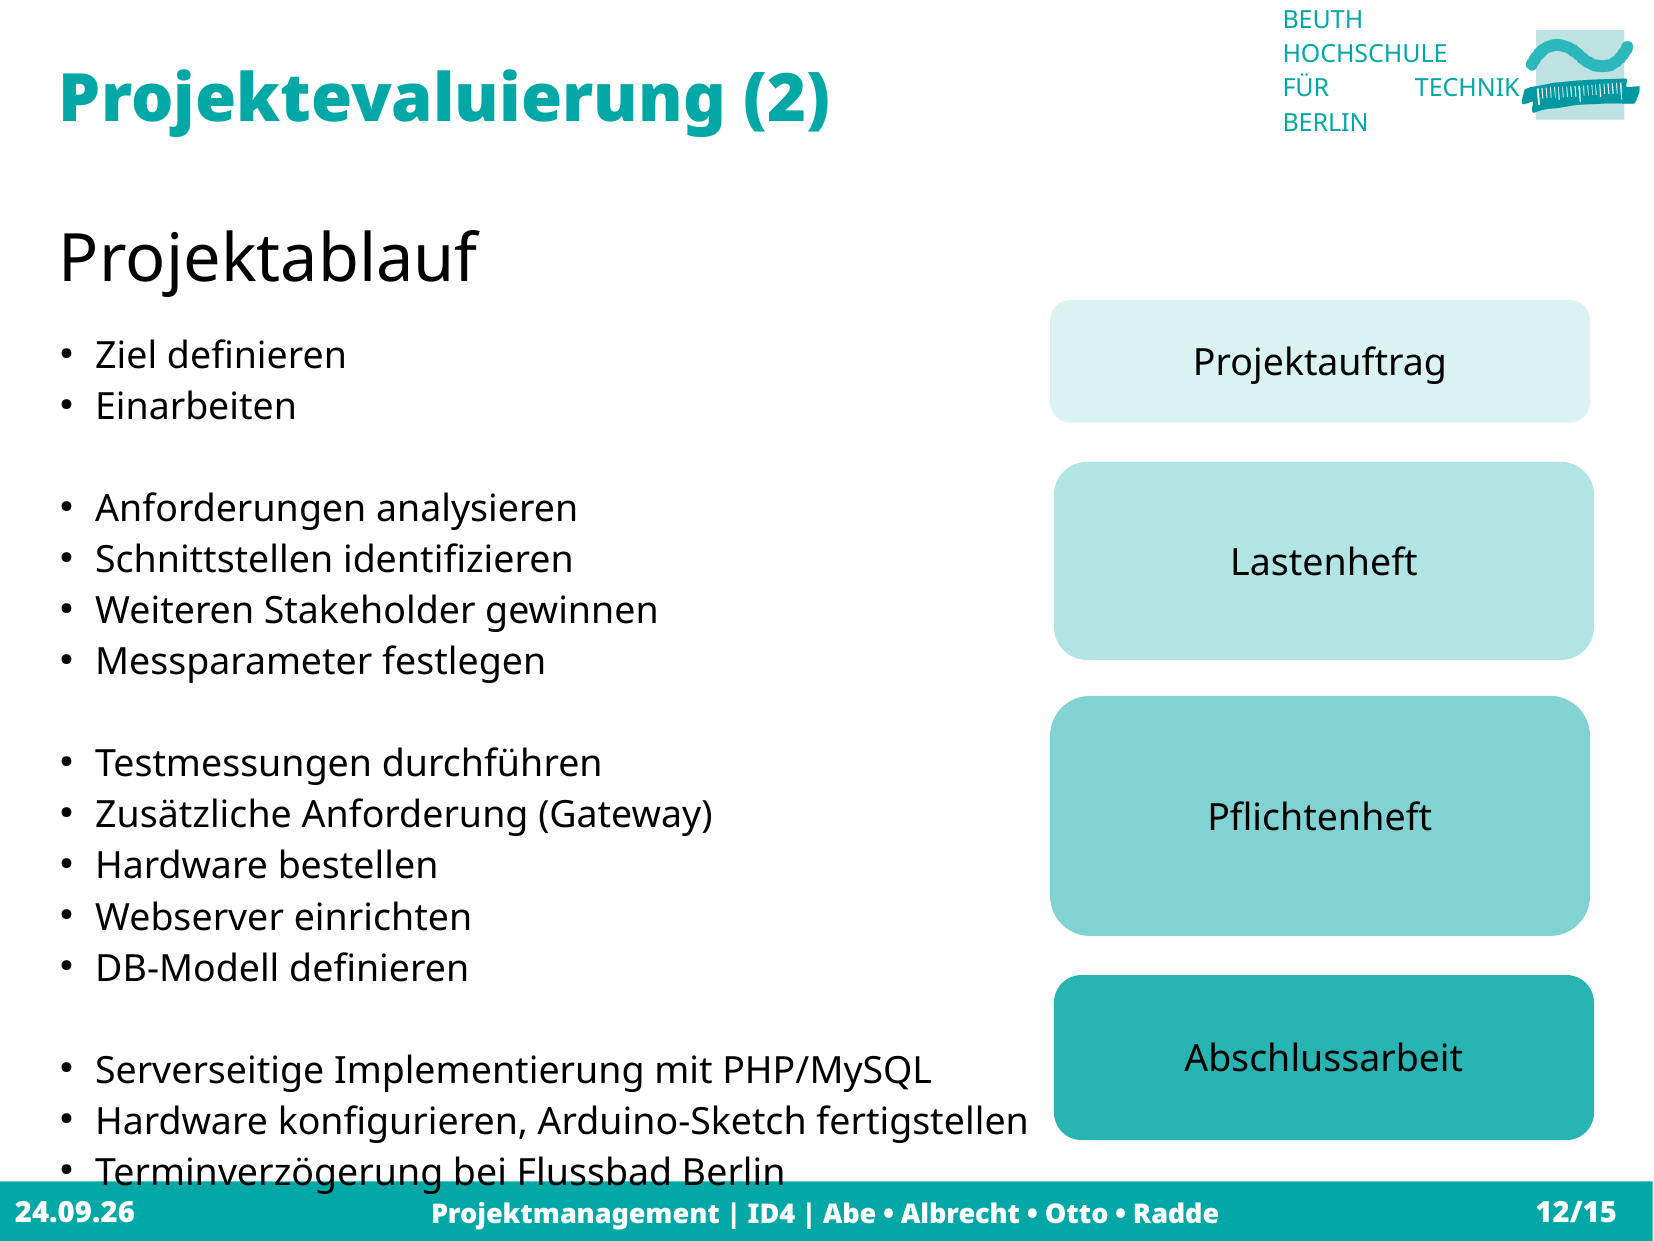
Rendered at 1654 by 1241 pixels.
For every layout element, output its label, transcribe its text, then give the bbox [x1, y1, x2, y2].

list Projektablauf [58, 210, 1594, 486]
text_box Projektauftrag [1050, 299, 1591, 423]
title Projektevaluierung (2) [58, 35, 1240, 142]
list Projektablauf [1081, 636, 1594, 995]
text_box Lastenheft [1053, 461, 1595, 661]
picture [1522, 30, 1640, 120]
text_box Pflichtenheft [1050, 695, 1591, 936]
text_box Ziel definieren Einarbeiten Anforderungen analysieren Schnittstellen identifizieren Weiteren Stakeholder gewinnen Messparameter festlegen Testmessungen durchführen Zusätzliche Anforderung (Gateway) Hardware bestellen Webserver einrichten DB-Modell definieren Serverseitige Implementierung mit PHP/MySQL Hardware konfigurieren, Arduino-Sketch fertigstellen Terminverzögerung bei Flussbad Berlin [45, 321, 1081, 1132]
text_box Abschlussarbeit [1053, 975, 1595, 1141]
text_box [1050, 630, 1351, 727]
